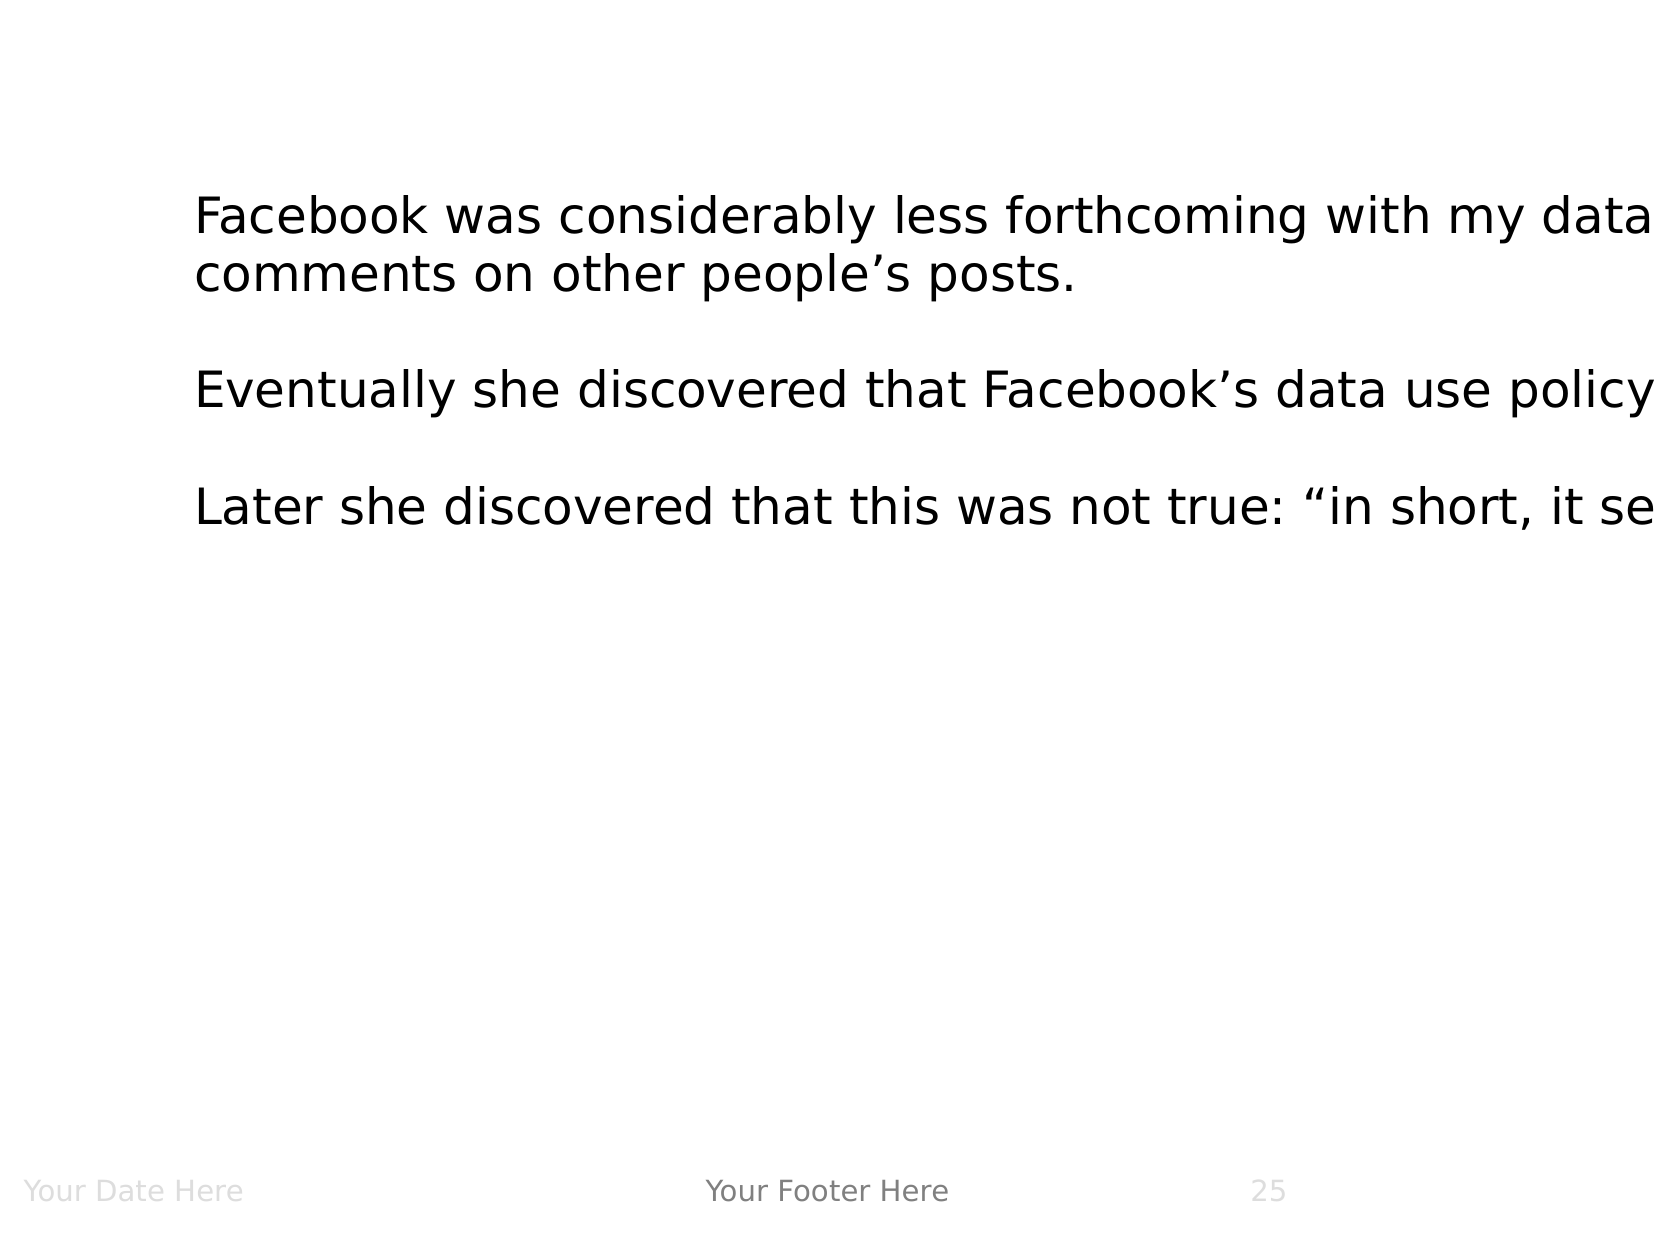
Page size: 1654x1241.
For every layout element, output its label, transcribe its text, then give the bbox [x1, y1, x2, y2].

text_box Facebook was considerably less forthcoming with my data. I clicked on “download a copy of my data,” and Facebook sent me an archive that was notable for what it did not include, [including] my list of friends, my posts, likes, or comments on other people’s posts. Eventually she discovered that Facebook’s data use policy “stated explicitly that ‘information associated with your account will be kept until your account is deleted.’” Later she discovered that this was not true: “in short, it seemed that Facebook planned to keep my data—whether or not I deleted it [and] I wasn’t likely to obtain a comprehensive set of my Facebook data anytime soon.” [179, 179, 1498, 975]
text_box [1250, 1172, 1636, 1241]
text_box Your Footer Here [565, 1172, 1090, 1241]
text_box Your Date Here [23, 1172, 409, 1241]
